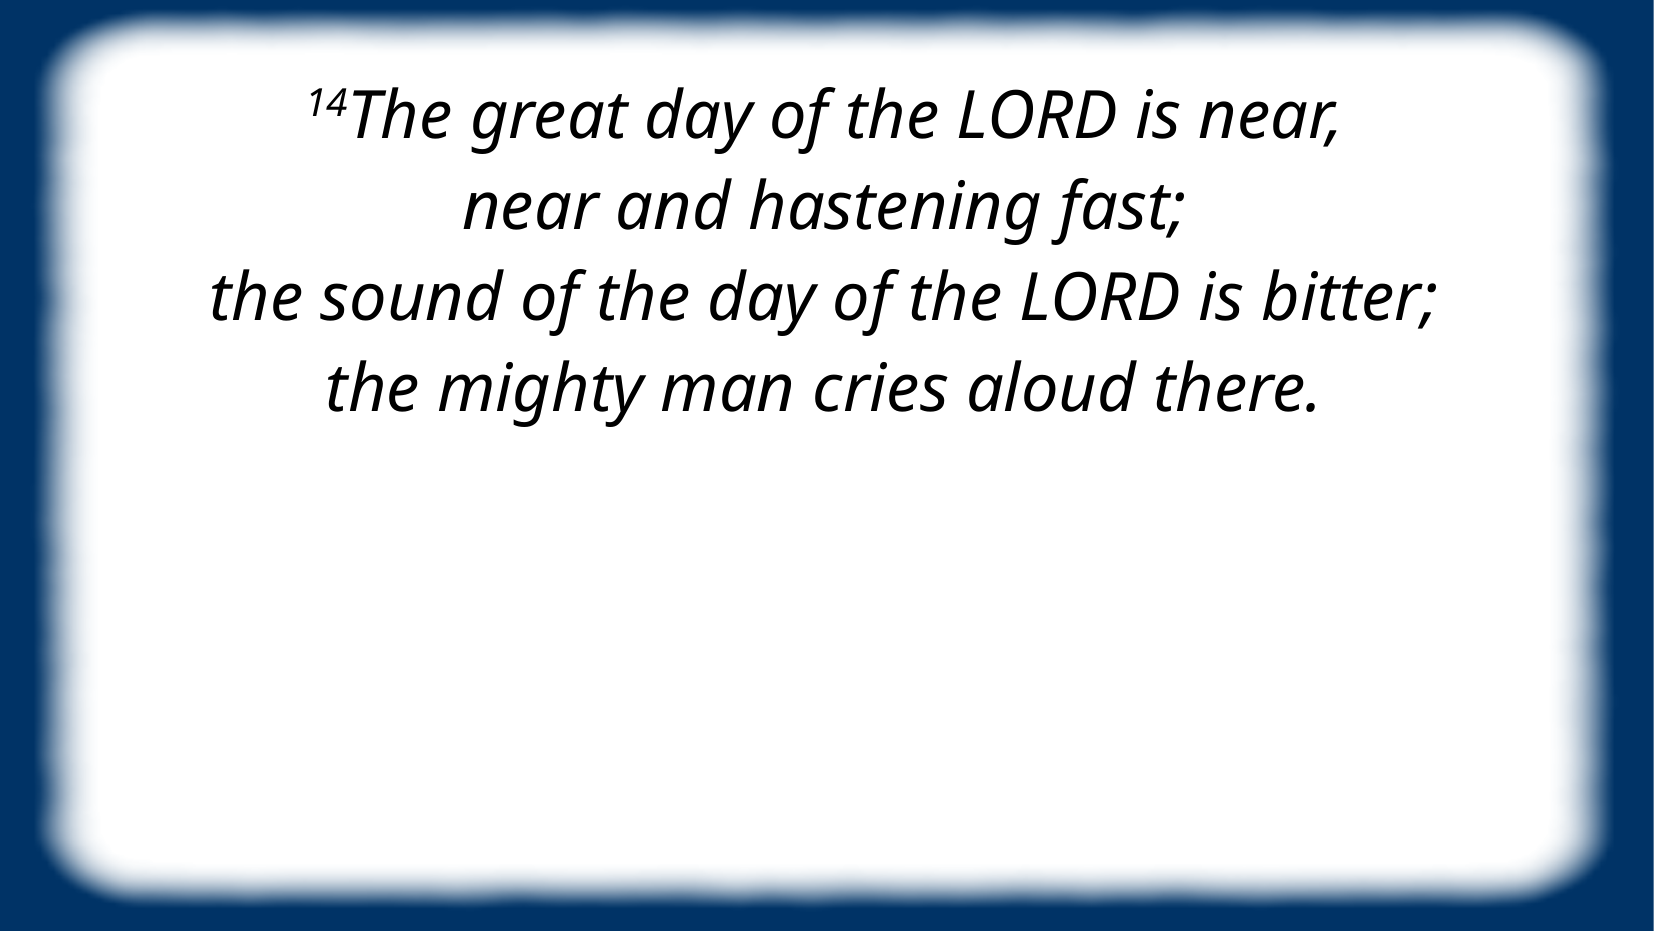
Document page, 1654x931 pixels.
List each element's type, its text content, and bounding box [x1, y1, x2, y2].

picture [0, 0, 1654, 931]
text_box 14The great day of the LORD is near, near and hastening fast; the sound of the day of the LORD is bitter; the mighty man cries aloud there. [105, 60, 1546, 451]
